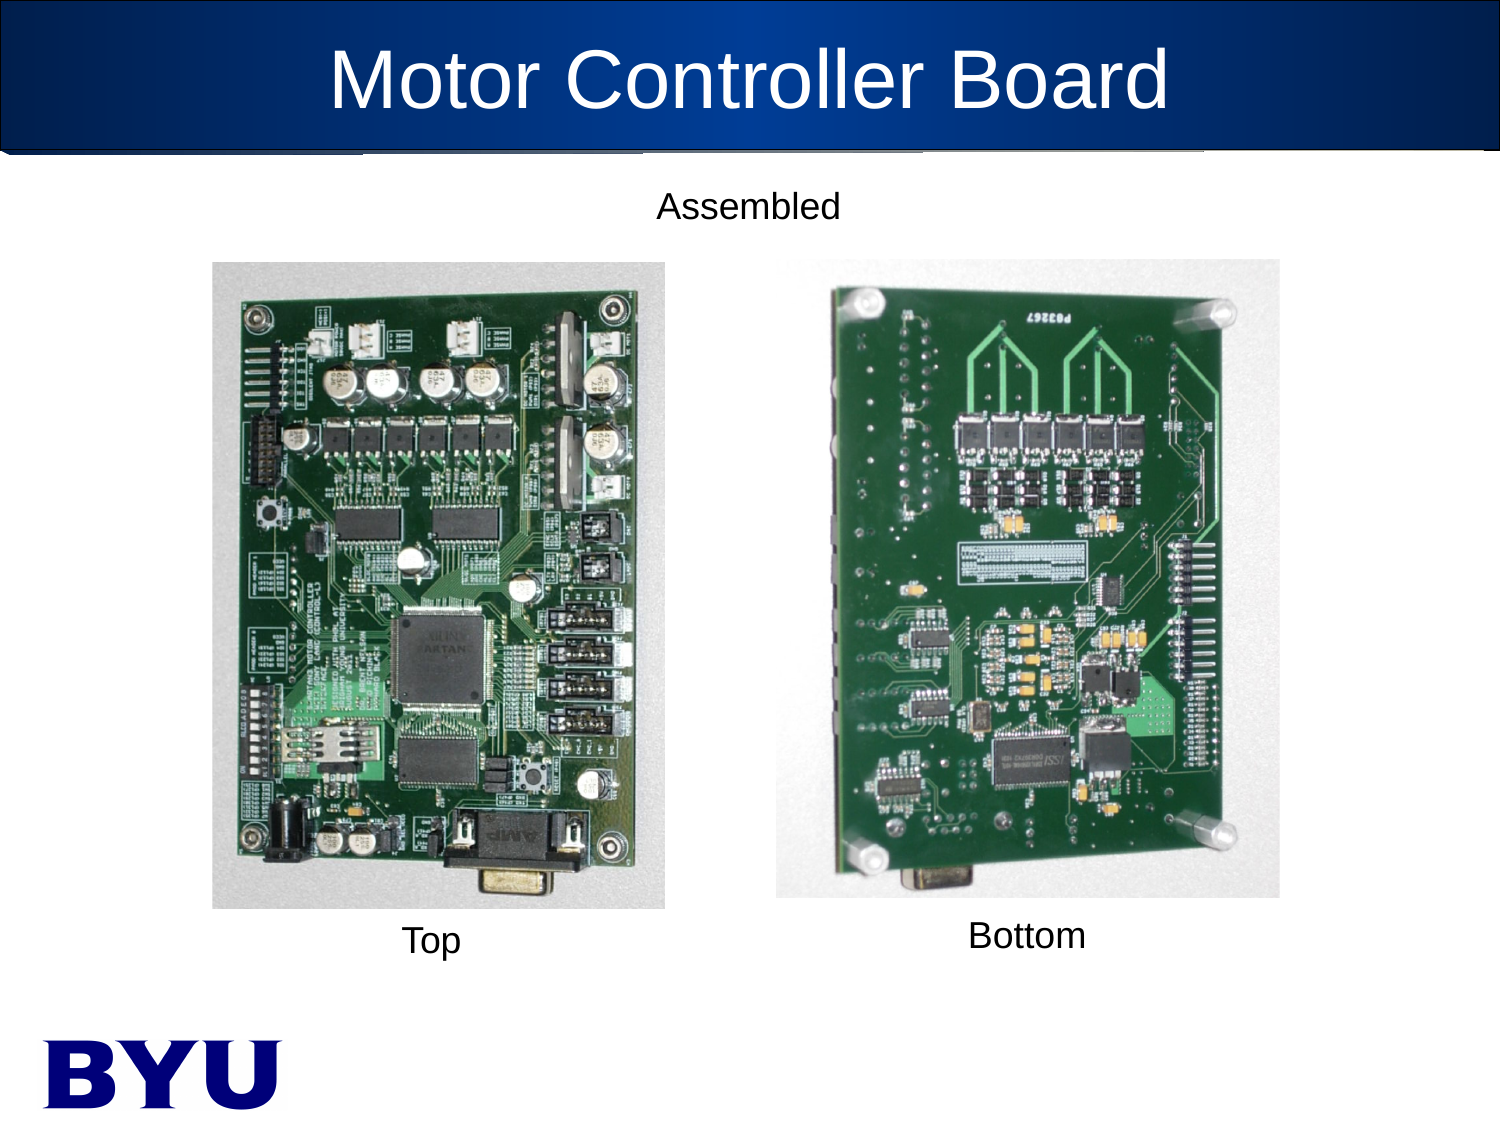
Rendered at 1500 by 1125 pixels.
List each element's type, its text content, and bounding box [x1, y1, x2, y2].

text_box Bottom [933, 903, 1121, 964]
text_box Assembled [411, 174, 1087, 235]
text_box Top [337, 909, 525, 969]
picture [37, 1039, 288, 1111]
title Motor Controller Board [75, 0, 1425, 150]
picture [775, 259, 1280, 920]
picture [212, 262, 665, 909]
